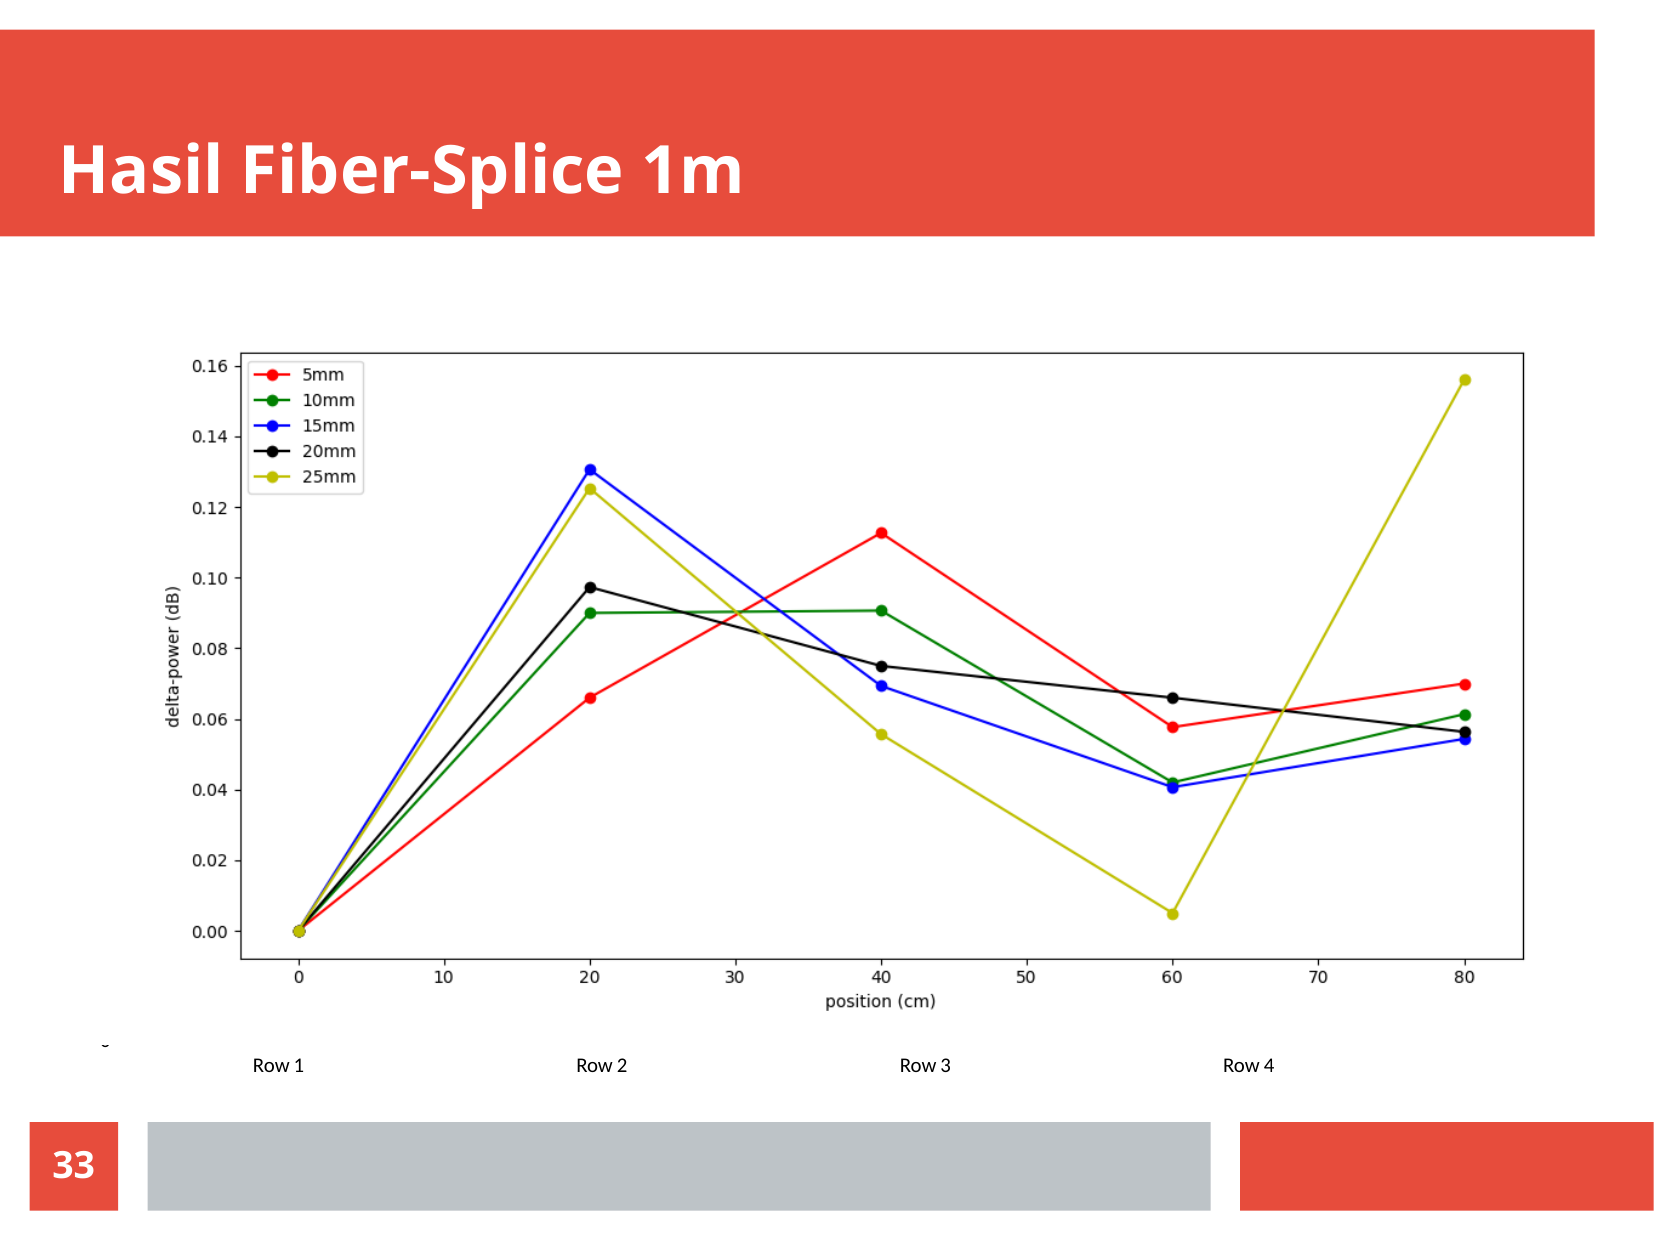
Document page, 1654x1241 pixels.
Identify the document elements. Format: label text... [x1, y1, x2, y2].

title Hasil Fiber-Splice 1m [59, 59, 1595, 207]
text_box [29, 1122, 119, 1211]
picture [33, 258, 1654, 1045]
chart [59, 1045, 1565, 1093]
